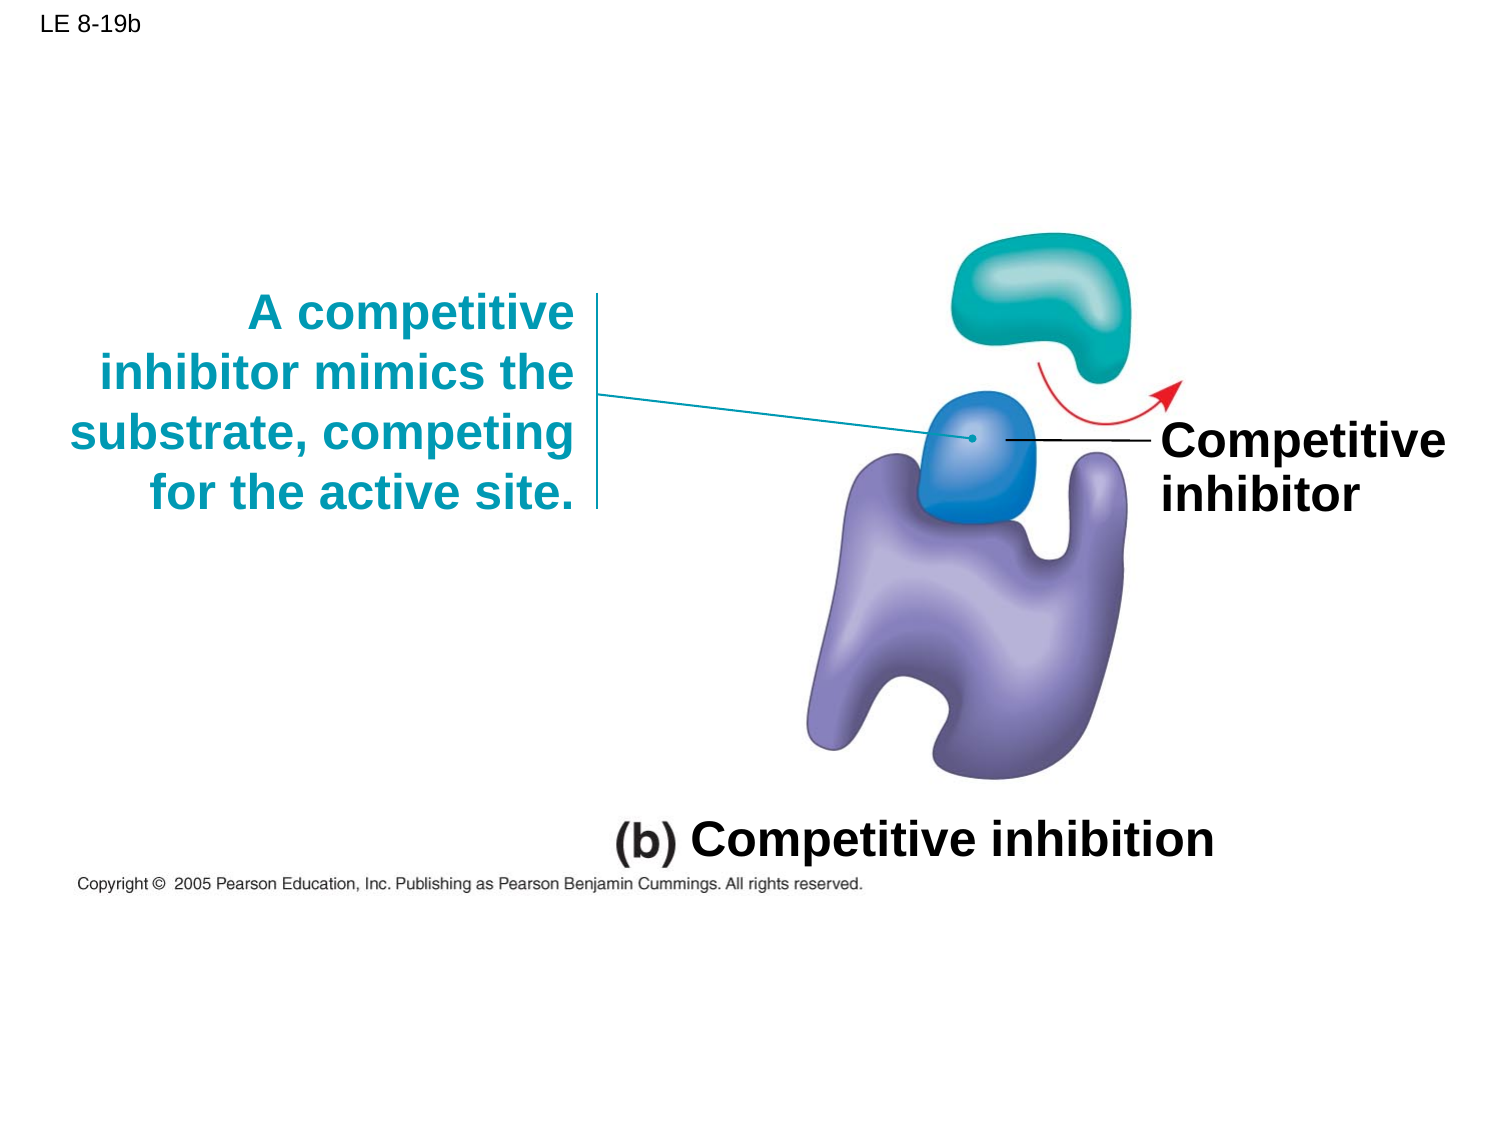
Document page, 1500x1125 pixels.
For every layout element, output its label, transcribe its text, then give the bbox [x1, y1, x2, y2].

text_box A competitive inhibitor mimics the substrate, competing for the active site. [68, 279, 576, 610]
text_box Competitive inhibition [690, 818, 1246, 886]
title LE 8-19b [24, 0, 351, 51]
text_box Competitive inhibitor [1160, 413, 1458, 538]
picture [49, 223, 1450, 902]
